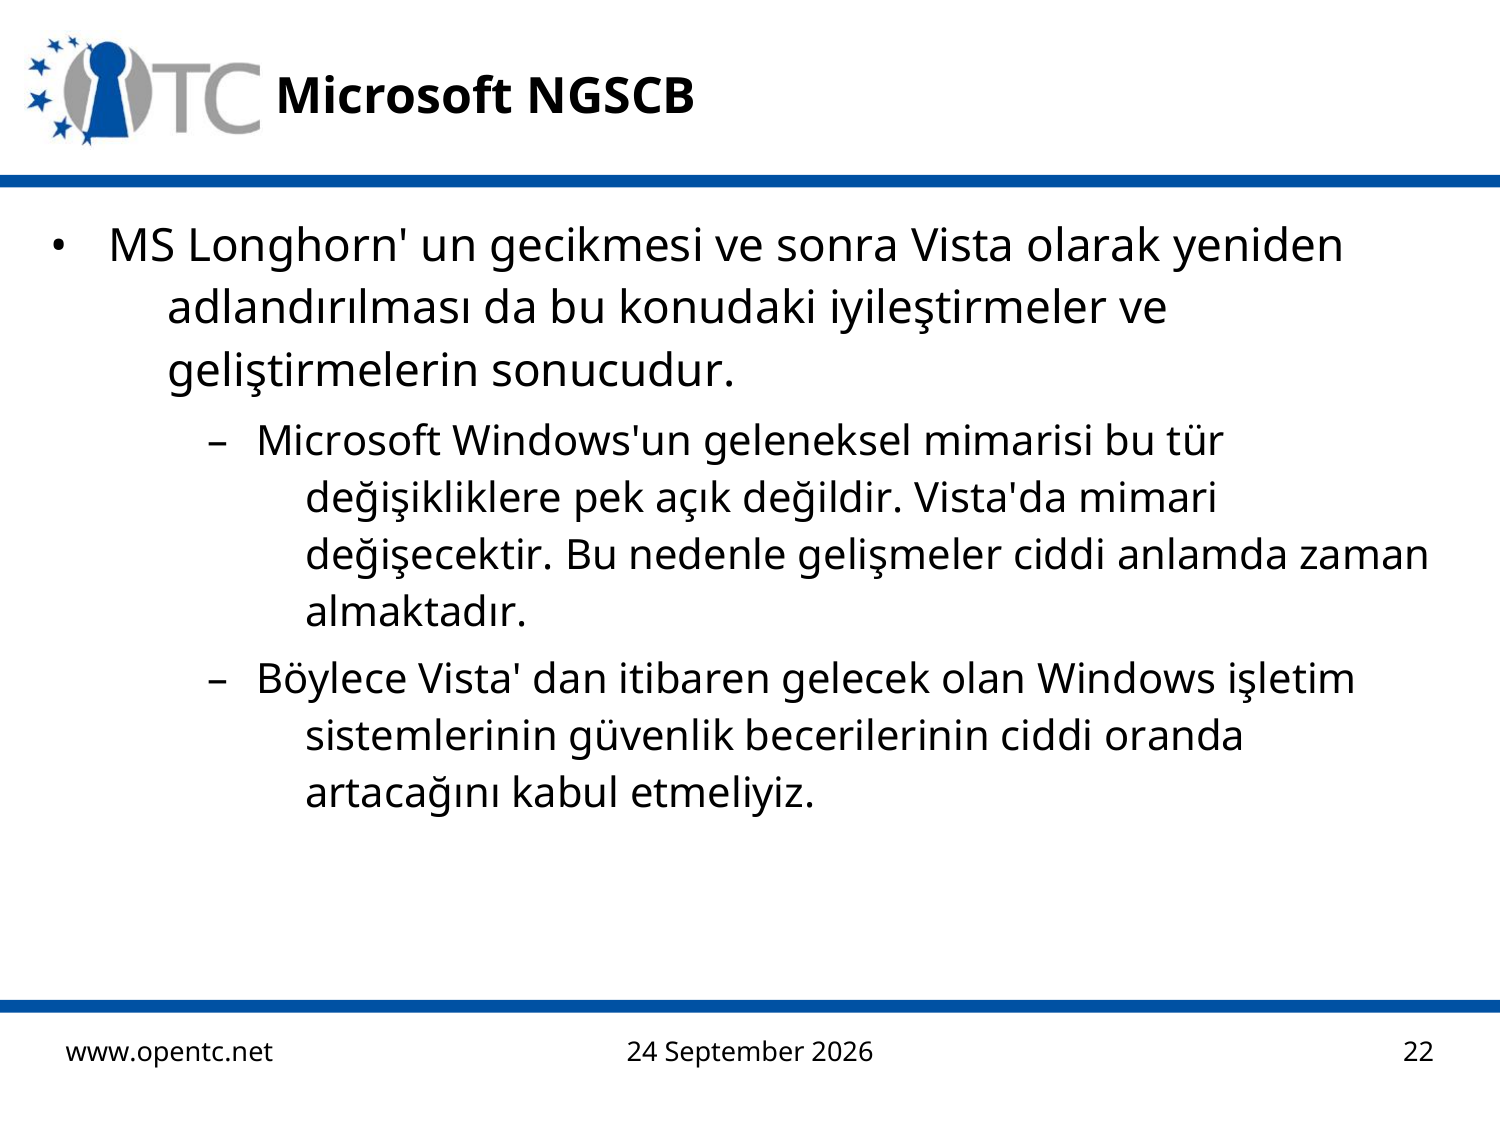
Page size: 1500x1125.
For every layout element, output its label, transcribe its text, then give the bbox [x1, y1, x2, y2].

picture [24, 30, 263, 150]
list MS Longhorn' un gecikmesi ve sonra Vista olarak yeniden adlandırılması da bu konudaki iyileştirmeler ve geliştirmelerin sonucudur. Microsoft Windows'un geleneksel mimarisi bu tür değişikliklere pek açık değildir. Vista'da mimari değişecektir. Bu nedenle gelişmeler ciddi anlamda zaman almaktadır. Böylece Vista' dan itibaren gelecek olan Windows işletim sistemlerinin güvenlik becerilerinin ciddi oranda artacağını kabul etmeliyiz. [50, 212, 1450, 888]
title Microsoft NGSCB [275, 7, 1450, 181]
